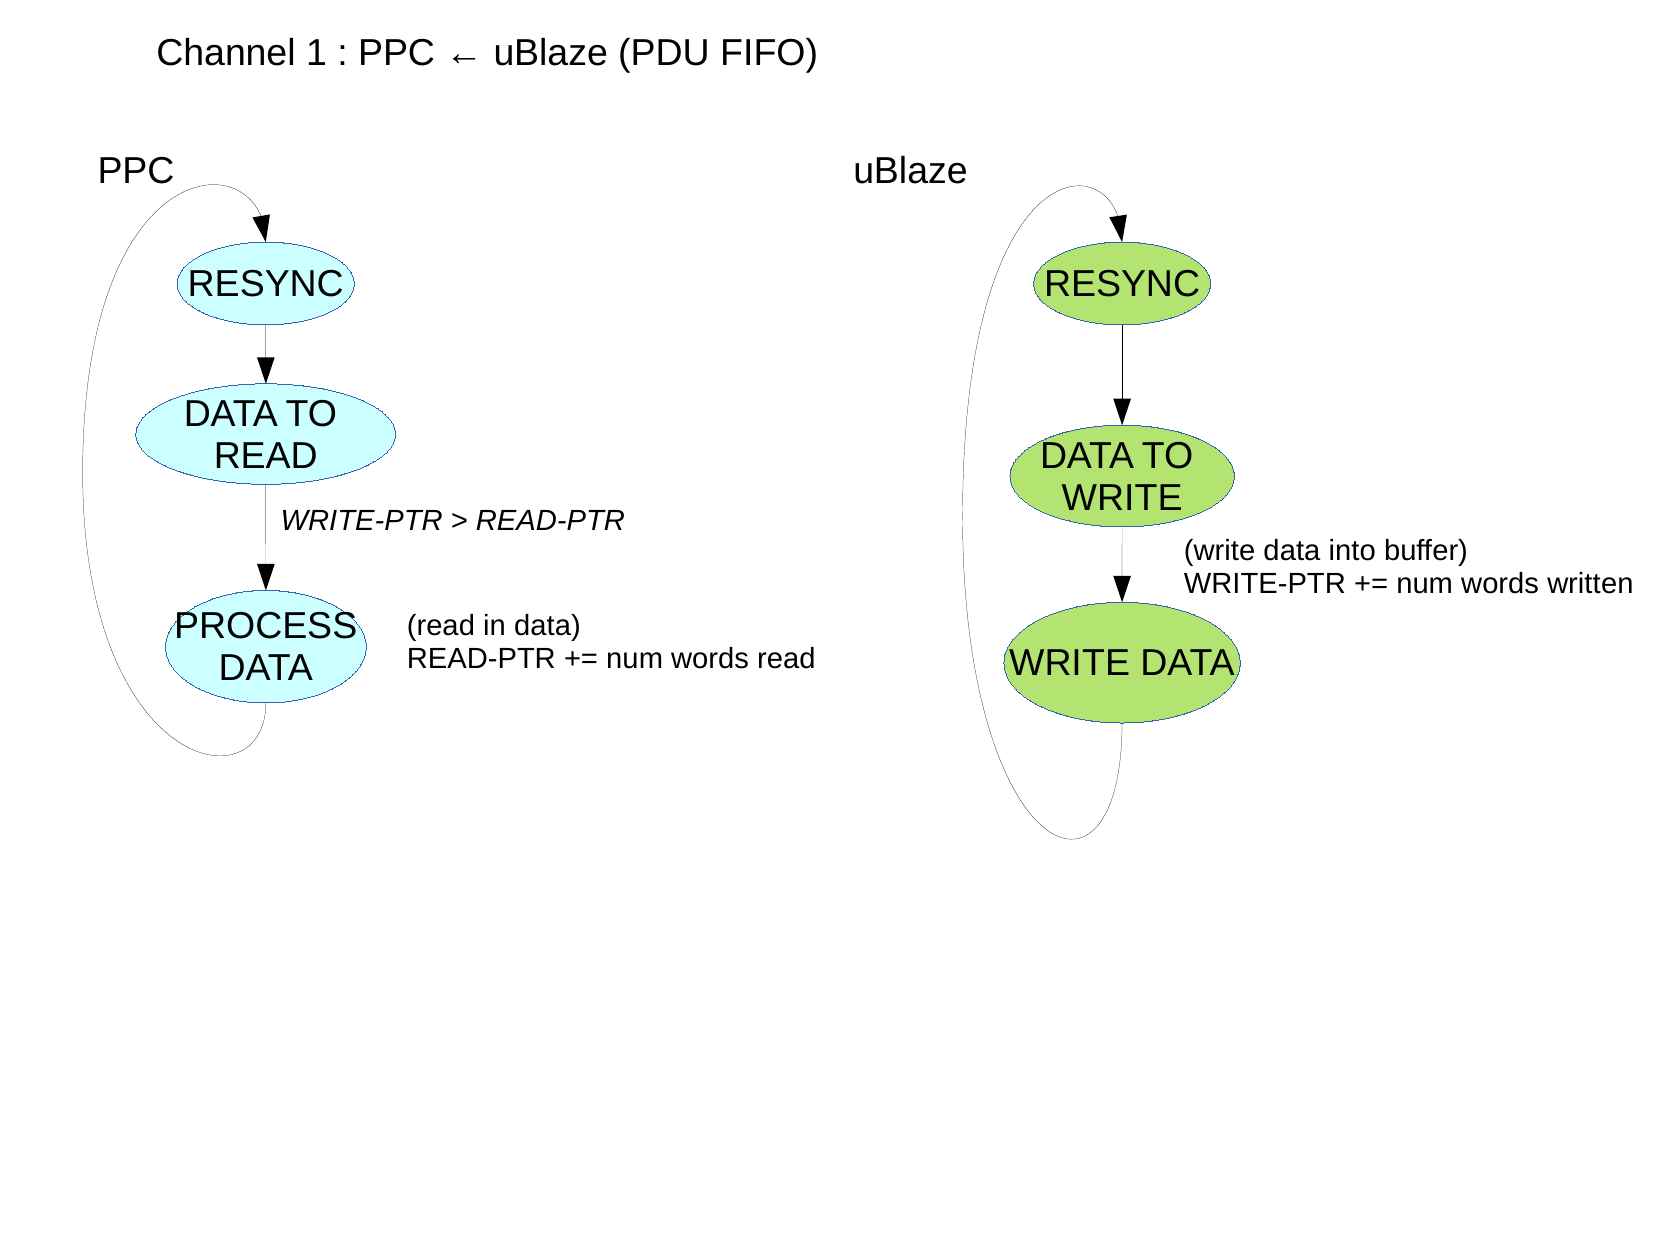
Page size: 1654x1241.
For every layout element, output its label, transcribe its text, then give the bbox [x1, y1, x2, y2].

text_box PPC [174, 190, 190, 199]
text_box PPC [82, 141, 190, 199]
text_box Channel 1 : PPC ← uBlaze (PDU FIFO) [141, 23, 1359, 81]
text_box RESYNC [1033, 242, 1211, 325]
text_box WRITE-PTR > READ-PTR [265, 496, 642, 544]
text_box PROCESS DATA [165, 590, 367, 703]
text_box DATA TO READ [135, 383, 396, 485]
text_box RESYNC [177, 242, 355, 325]
text_box DATA TO WRITE [1009, 425, 1235, 527]
text_box uBlaze [838, 141, 983, 199]
text_box (write data into buffer) WRITE-PTR += num words written [1169, 526, 1650, 608]
text_box (read in data) READ-PTR += num words read [392, 601, 833, 682]
text_box WRITE DATA [1003, 602, 1241, 724]
